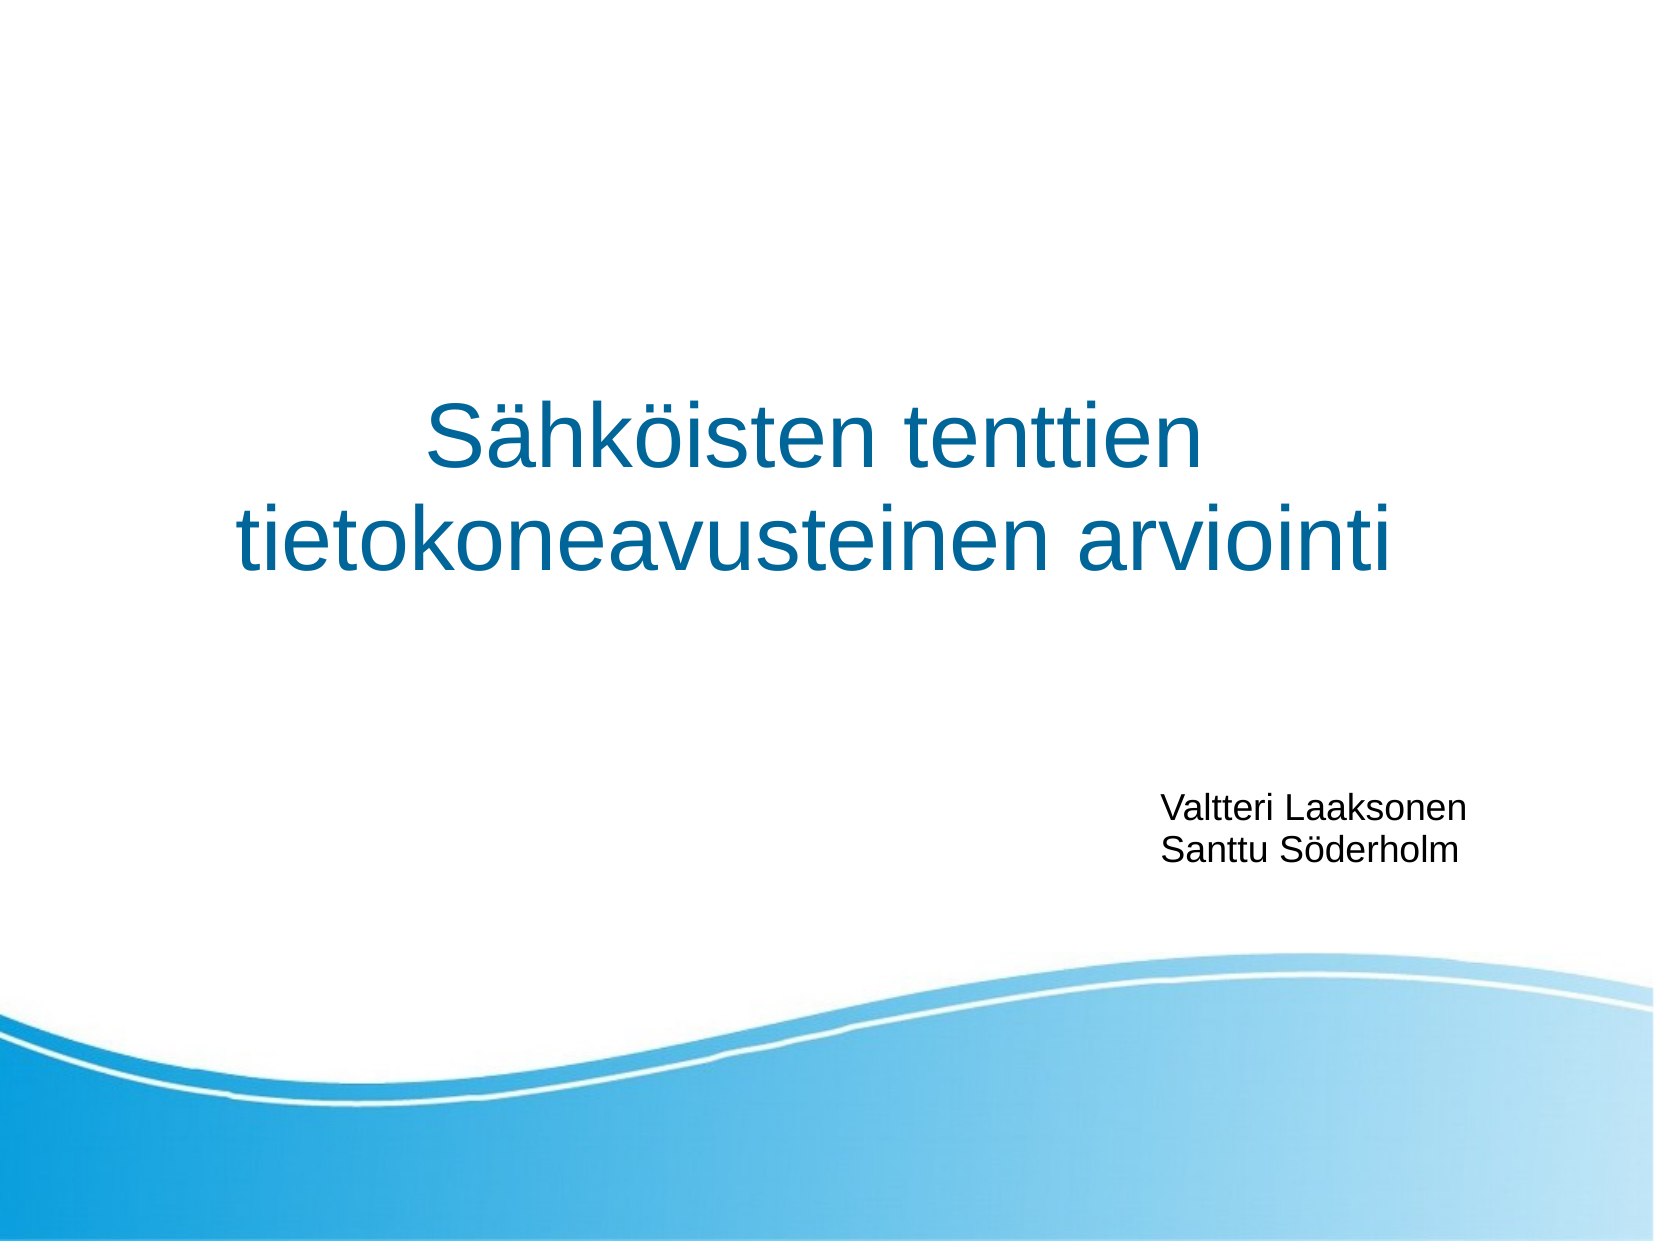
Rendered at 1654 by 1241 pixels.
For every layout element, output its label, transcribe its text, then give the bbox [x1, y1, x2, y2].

title Sähköisten tenttien tietokoneavusteinen arviointi [70, 384, 1560, 592]
picture [0, 952, 1654, 1241]
text_box Valtteri Laaksonen Santtu Söderholm [1145, 779, 1630, 963]
